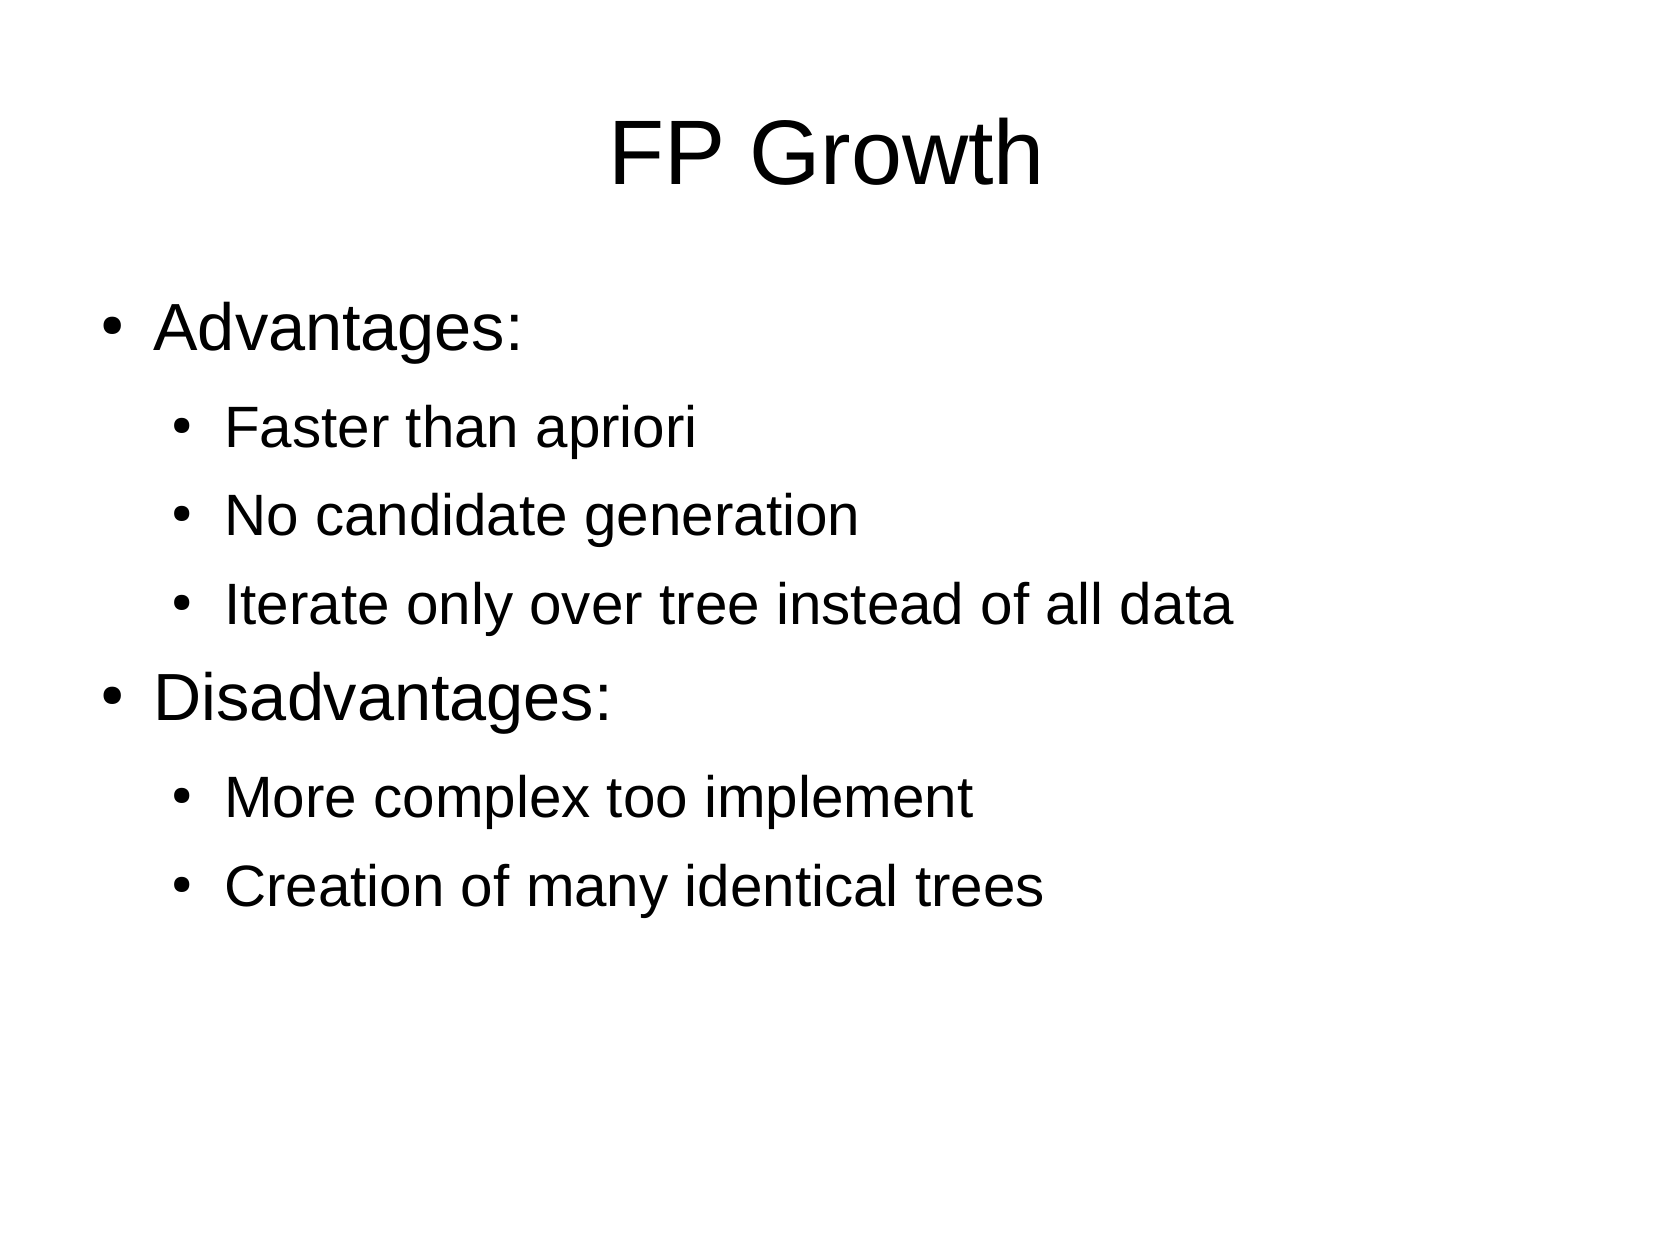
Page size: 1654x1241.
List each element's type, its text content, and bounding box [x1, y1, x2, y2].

title FP Growth [82, 56, 1571, 250]
list Advantages: Faster than apriori No candidate generation Iterate only over tree instead of all data Disadvantages: More complex too implement Creation of many identical trees [82, 290, 1571, 1109]
